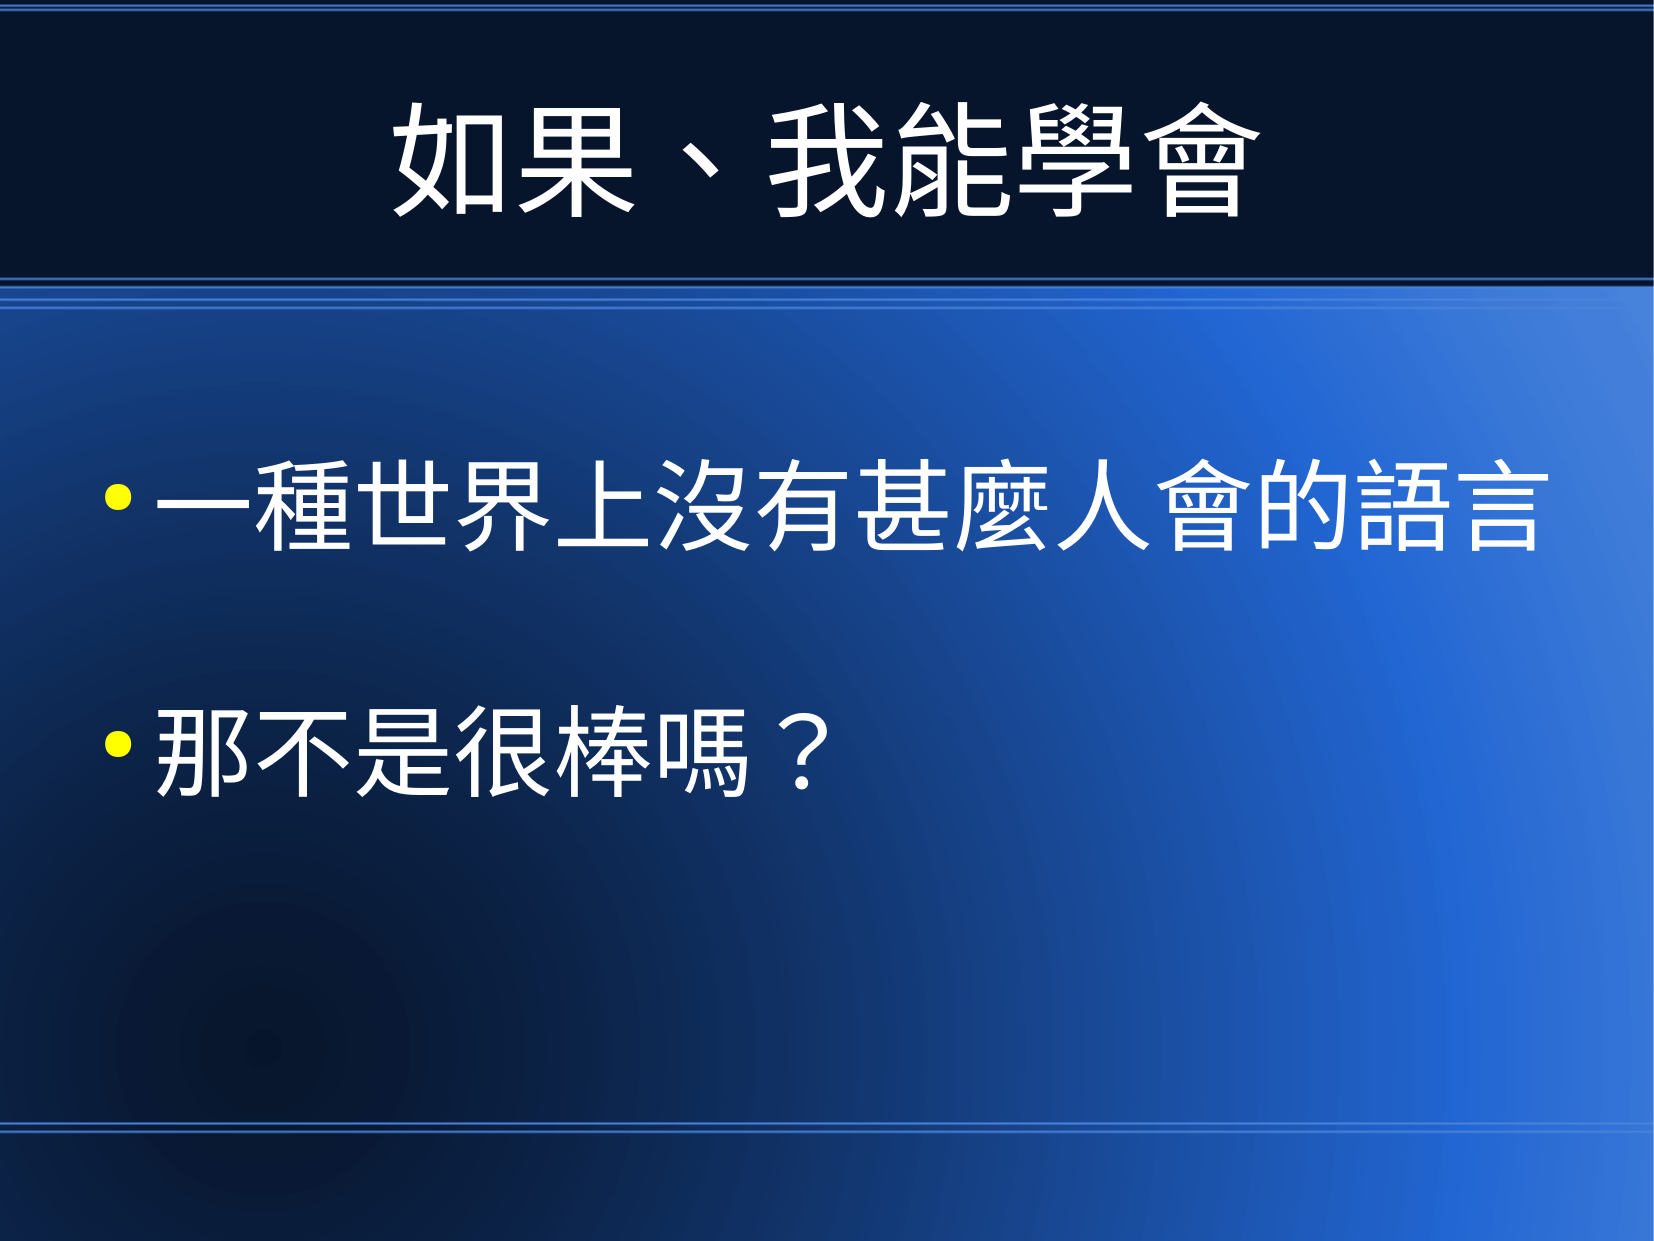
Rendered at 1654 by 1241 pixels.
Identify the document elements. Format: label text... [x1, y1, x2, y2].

title 如果、我能學會 [82, 49, 1571, 257]
list 一種世界上沒有甚麼人會的語言 那不是很棒嗎？ [82, 355, 1571, 1241]
picture [0, 0, 1654, 1241]
